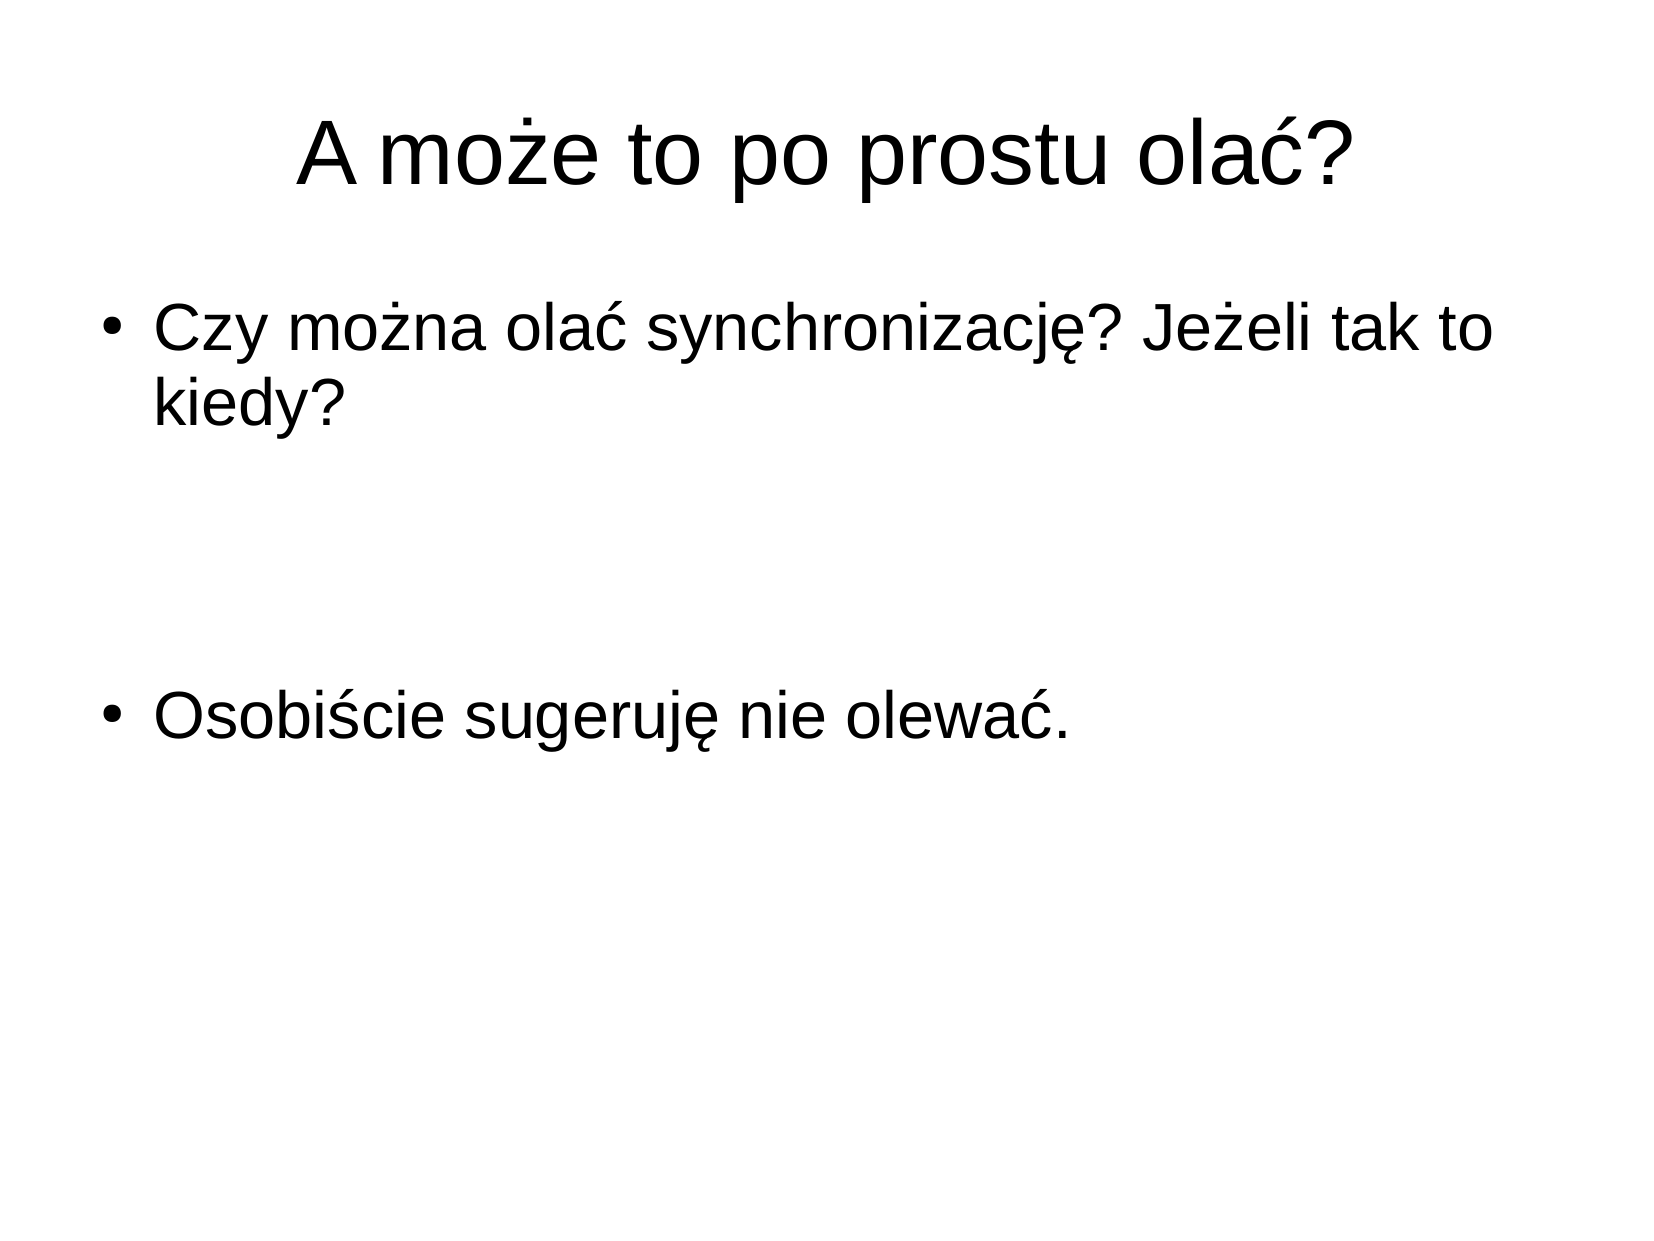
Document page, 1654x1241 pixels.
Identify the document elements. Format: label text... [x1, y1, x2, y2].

title A może to po prostu olać? [82, 49, 1571, 257]
list Czy można olać synchronizację? Jeżeli tak to kiedy? Osobiście sugeruję nie olewać. [82, 290, 1571, 1010]
